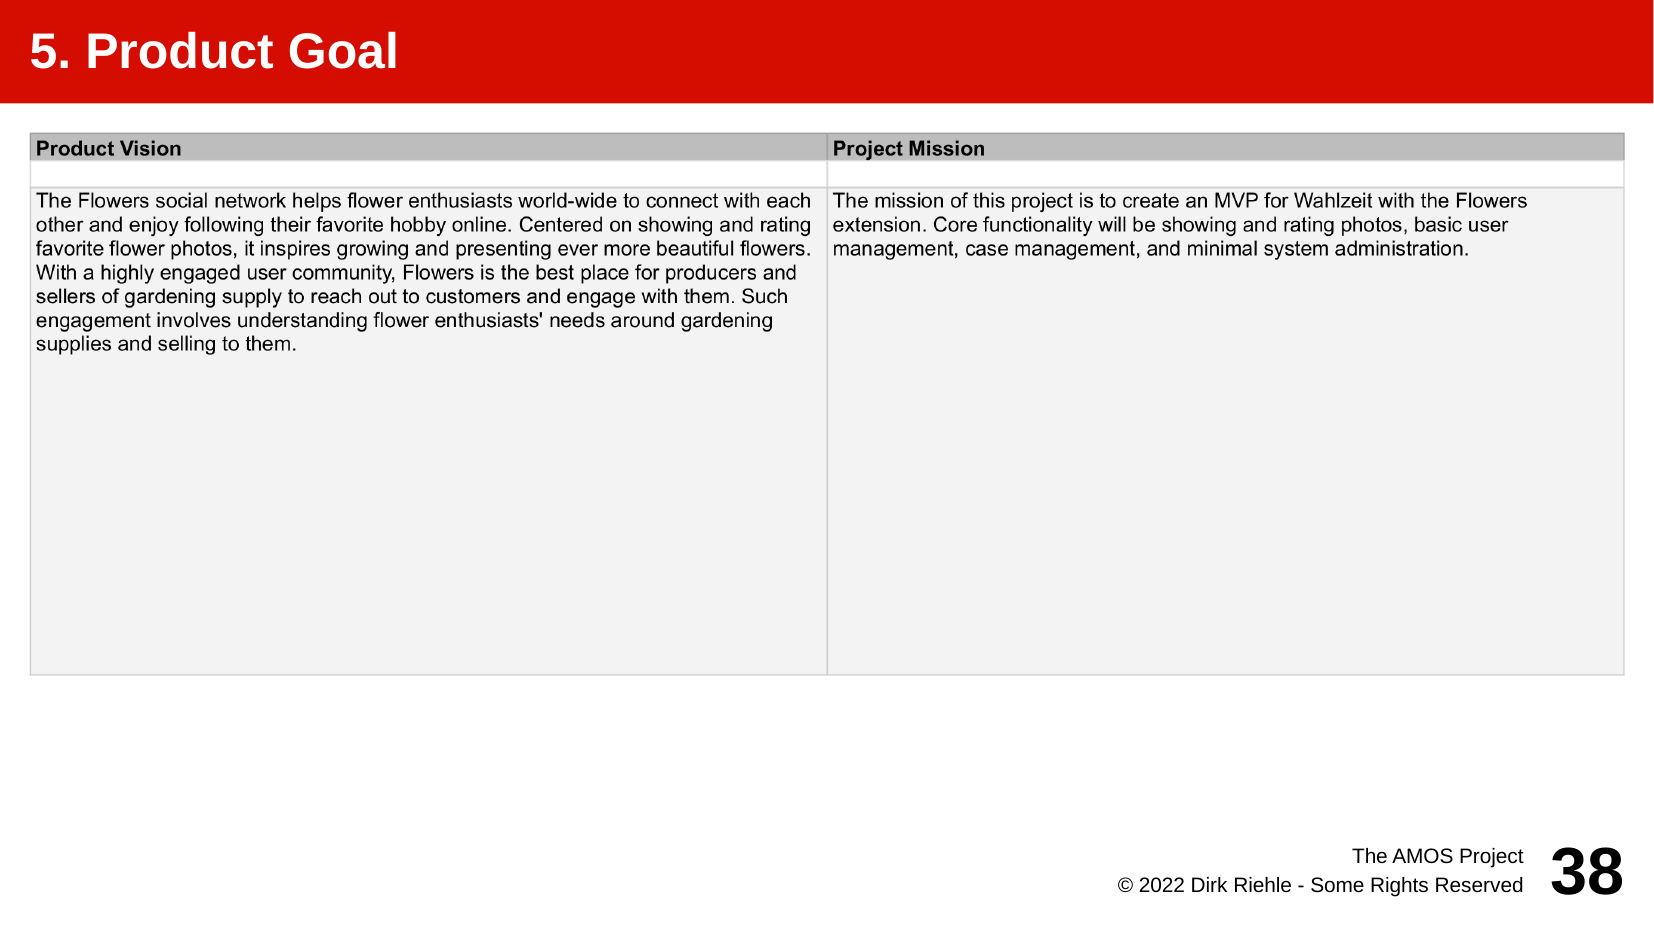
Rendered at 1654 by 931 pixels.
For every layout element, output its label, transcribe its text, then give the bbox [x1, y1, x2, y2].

picture [29, 132, 1625, 676]
title 5. Product Goal [0, 0, 1654, 104]
